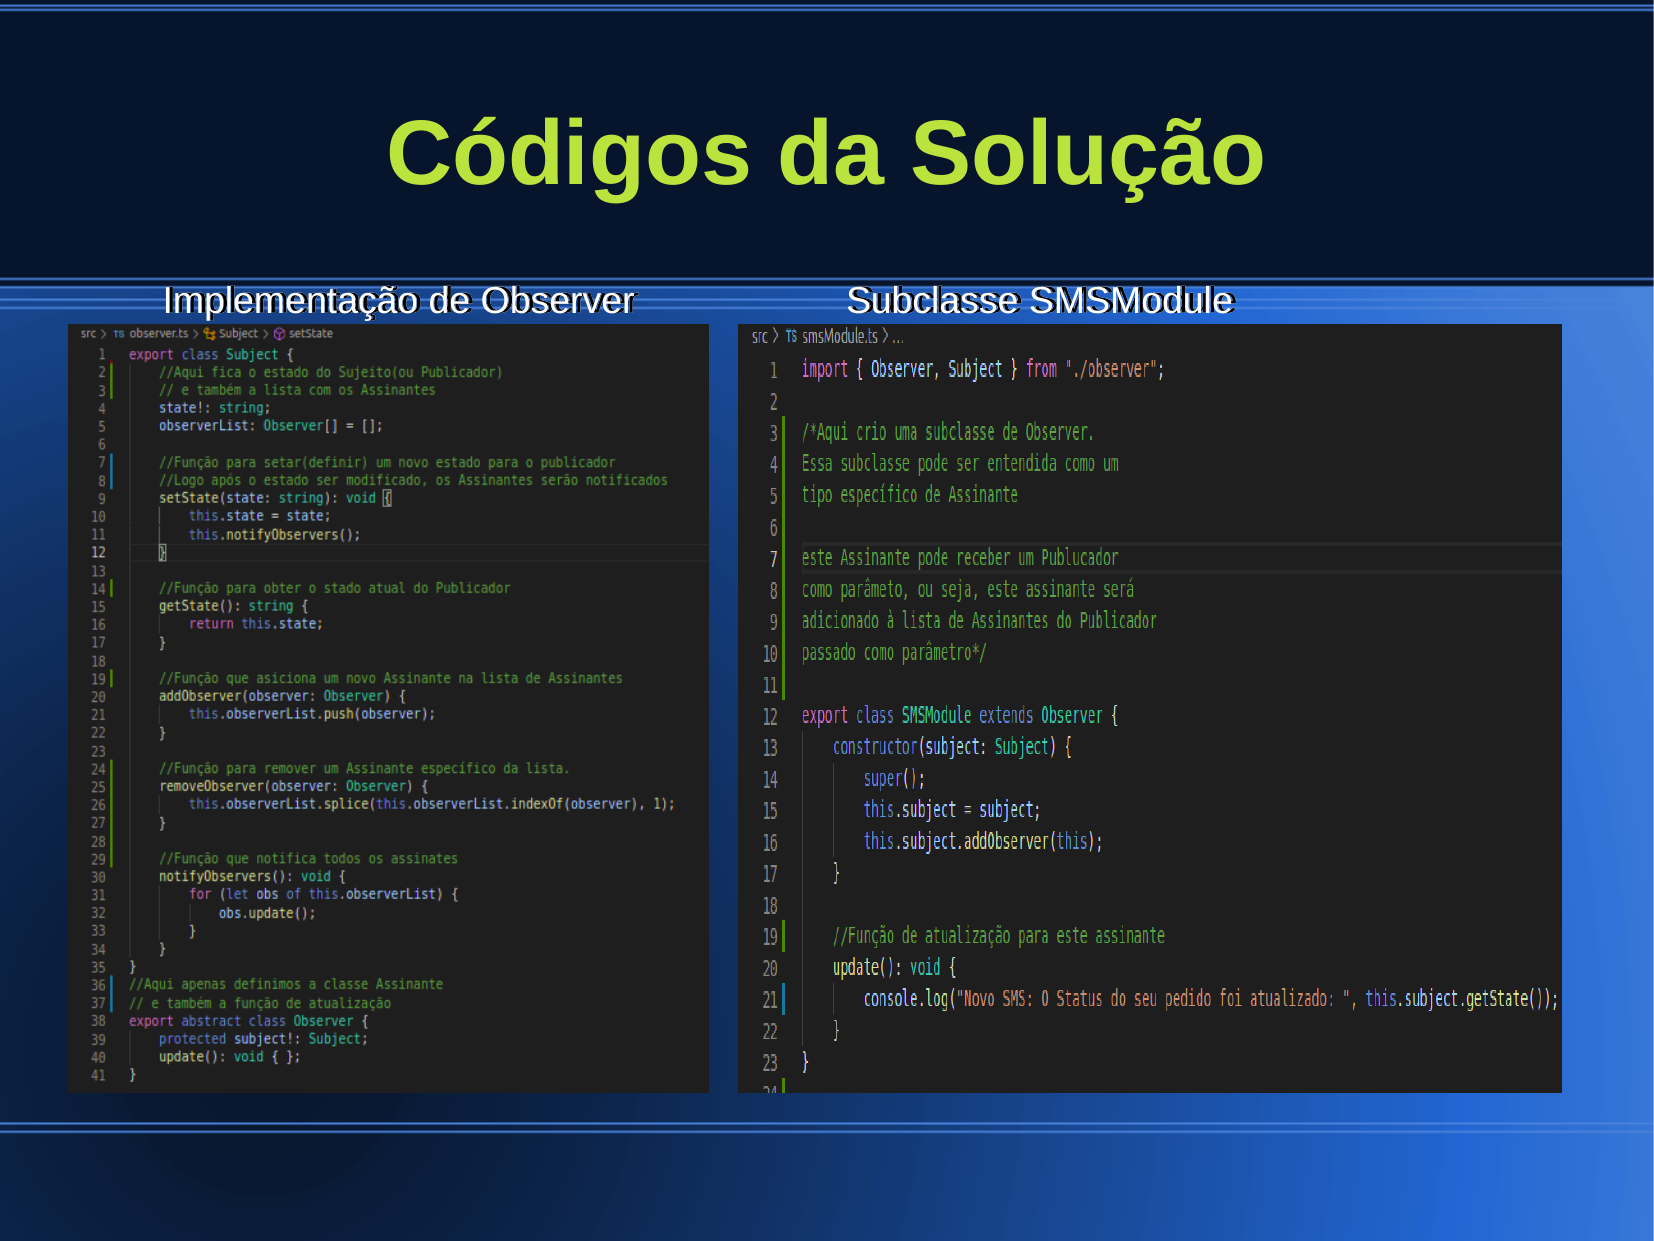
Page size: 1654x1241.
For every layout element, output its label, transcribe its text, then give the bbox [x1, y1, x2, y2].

picture [0, 0, 1654, 1241]
text_box Subclasse SMSModule [820, 271, 1353, 341]
text_box Implementação de Observer [147, 271, 680, 341]
title Códigos da Solução [82, 49, 1571, 257]
